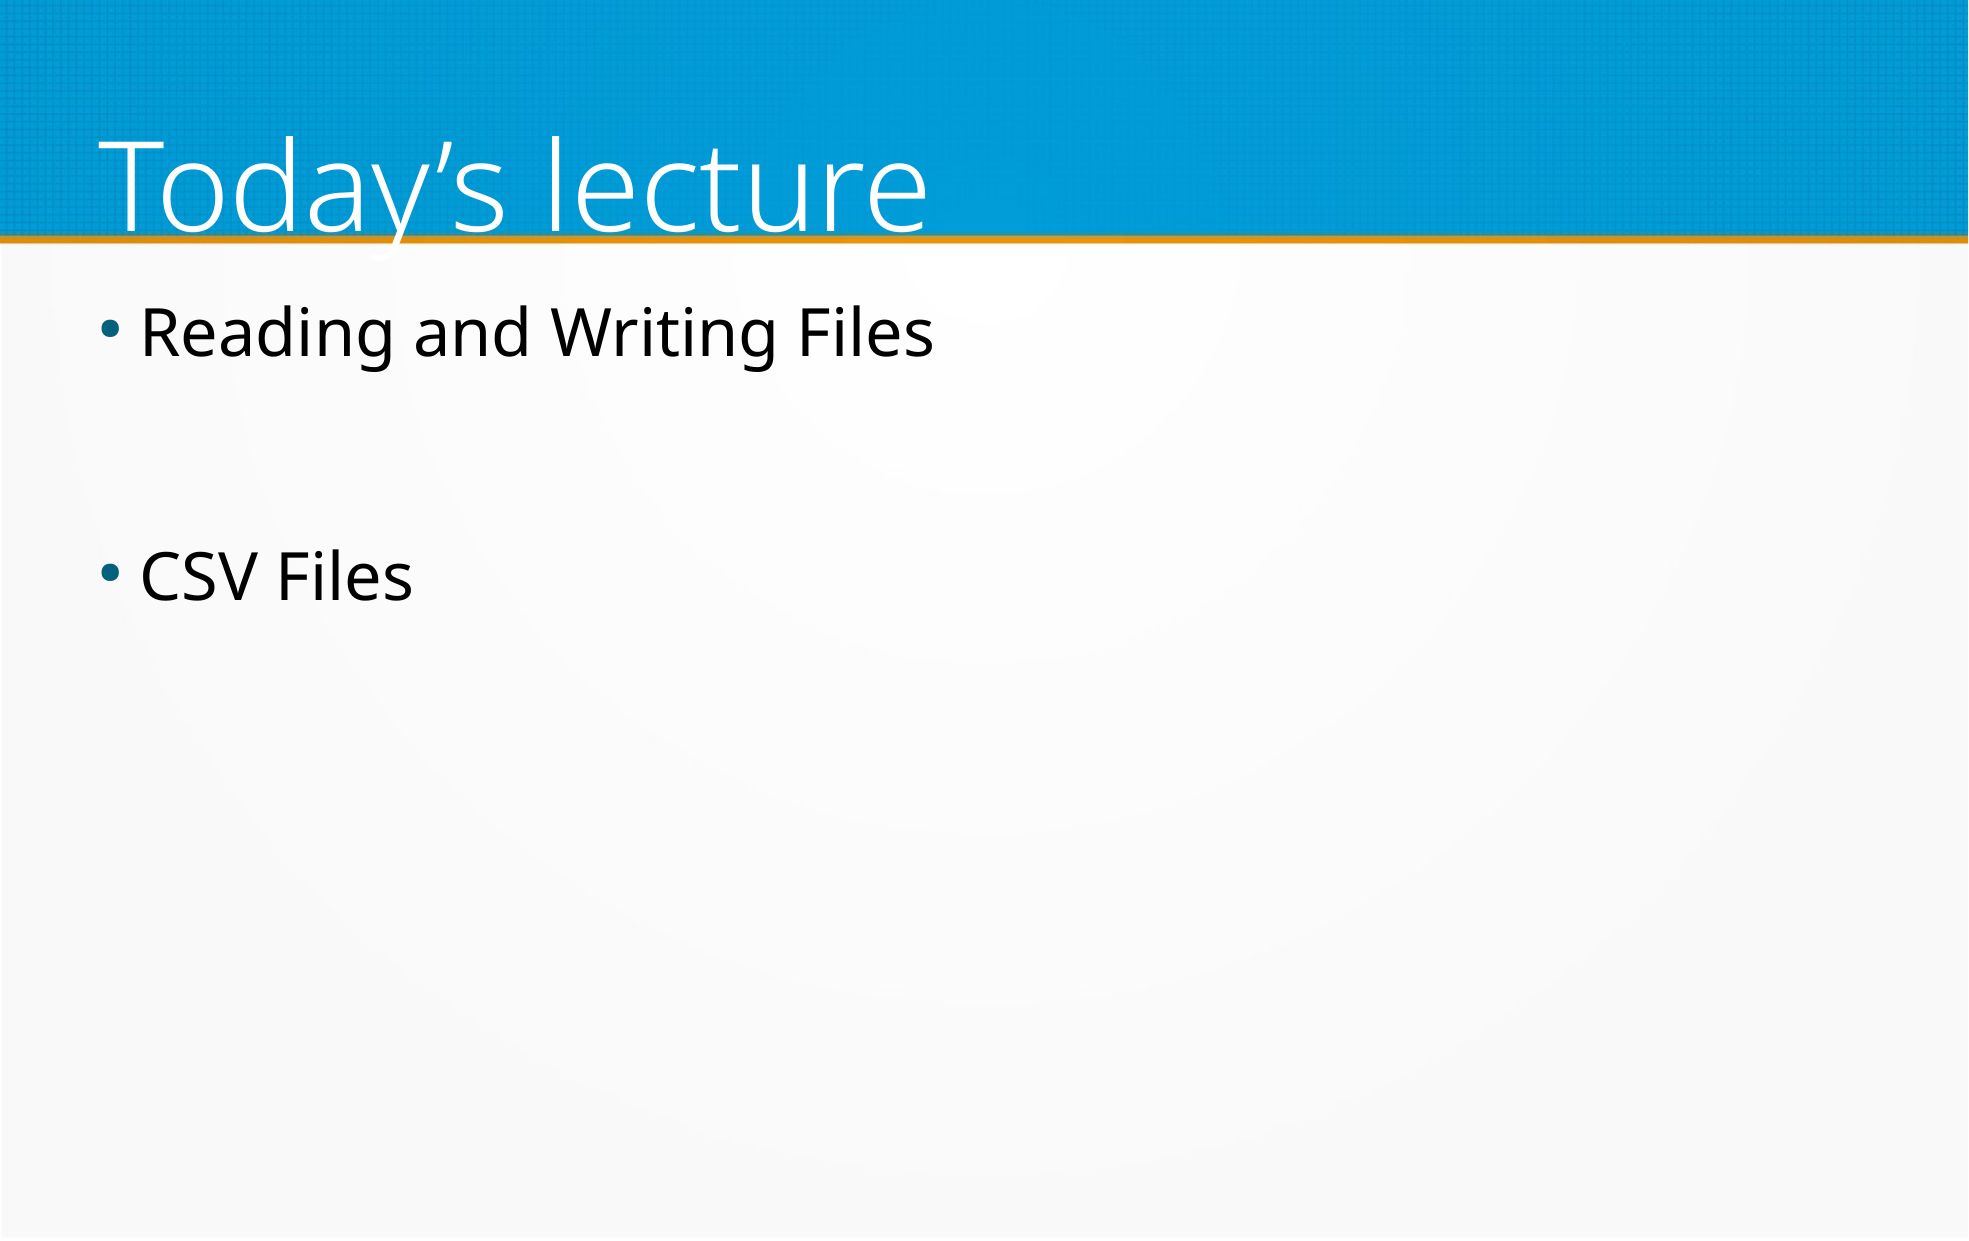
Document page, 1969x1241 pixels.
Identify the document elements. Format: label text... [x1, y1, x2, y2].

list Reading and Writing Files CSV Files [98, 290, 1870, 1156]
picture [0, 233, 1969, 1241]
title Today’s lecture [98, 49, 1870, 257]
